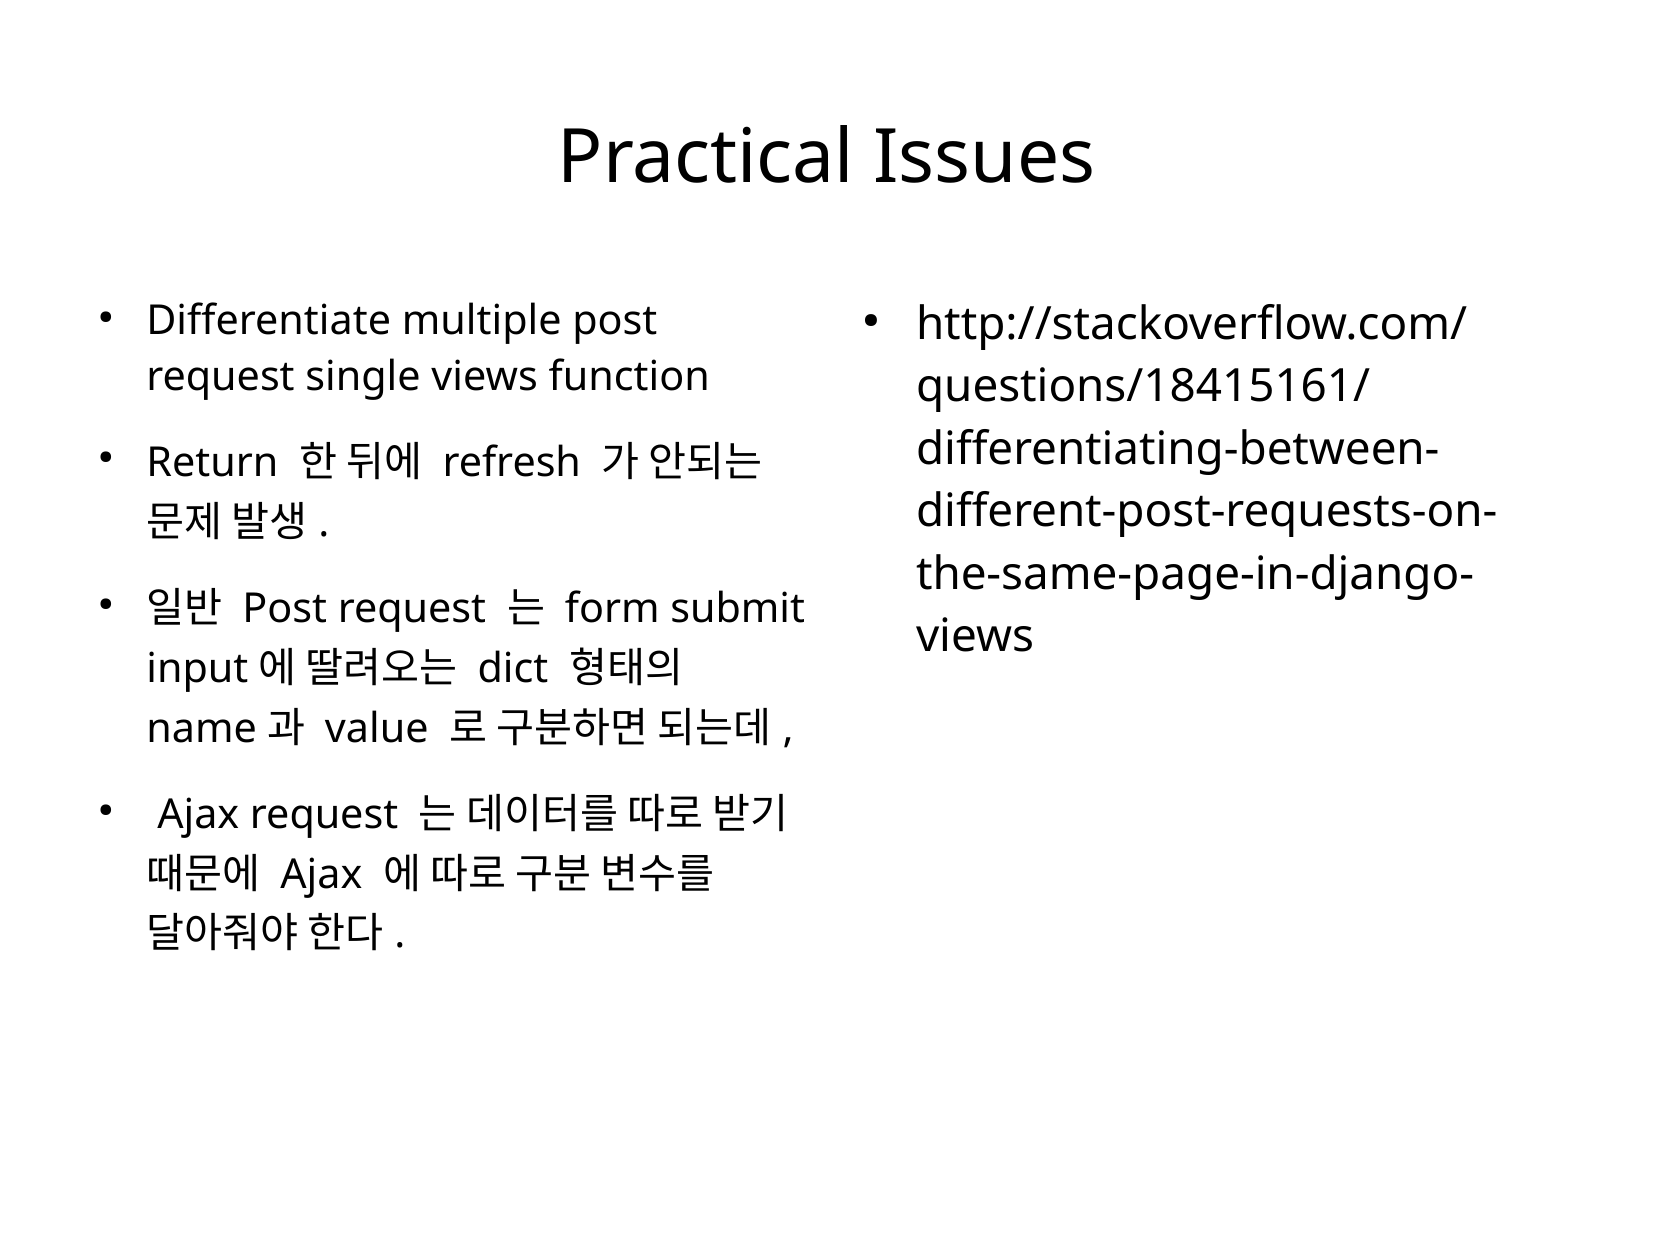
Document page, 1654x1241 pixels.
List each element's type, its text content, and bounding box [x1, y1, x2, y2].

list Differentiate multiple post request single views function Return 한 뒤에 refresh 가 안되는 문제 발생. 일반 Post request 는 form submit input에 딸려오는 dict 형태의 name과 value 로 구분하면 되는데, Ajax request 는 데이터를 따로 받기 때문에 Ajax 에 따로 구분 변수를 달아줘야 한다. [82, 290, 809, 1010]
list http://stackoverflow.com/questions/18415161/differentiating-between-different-post-requests-on-the-same-page-in-django-views [845, 290, 1572, 1010]
title Practical Issues [82, 49, 1571, 257]
